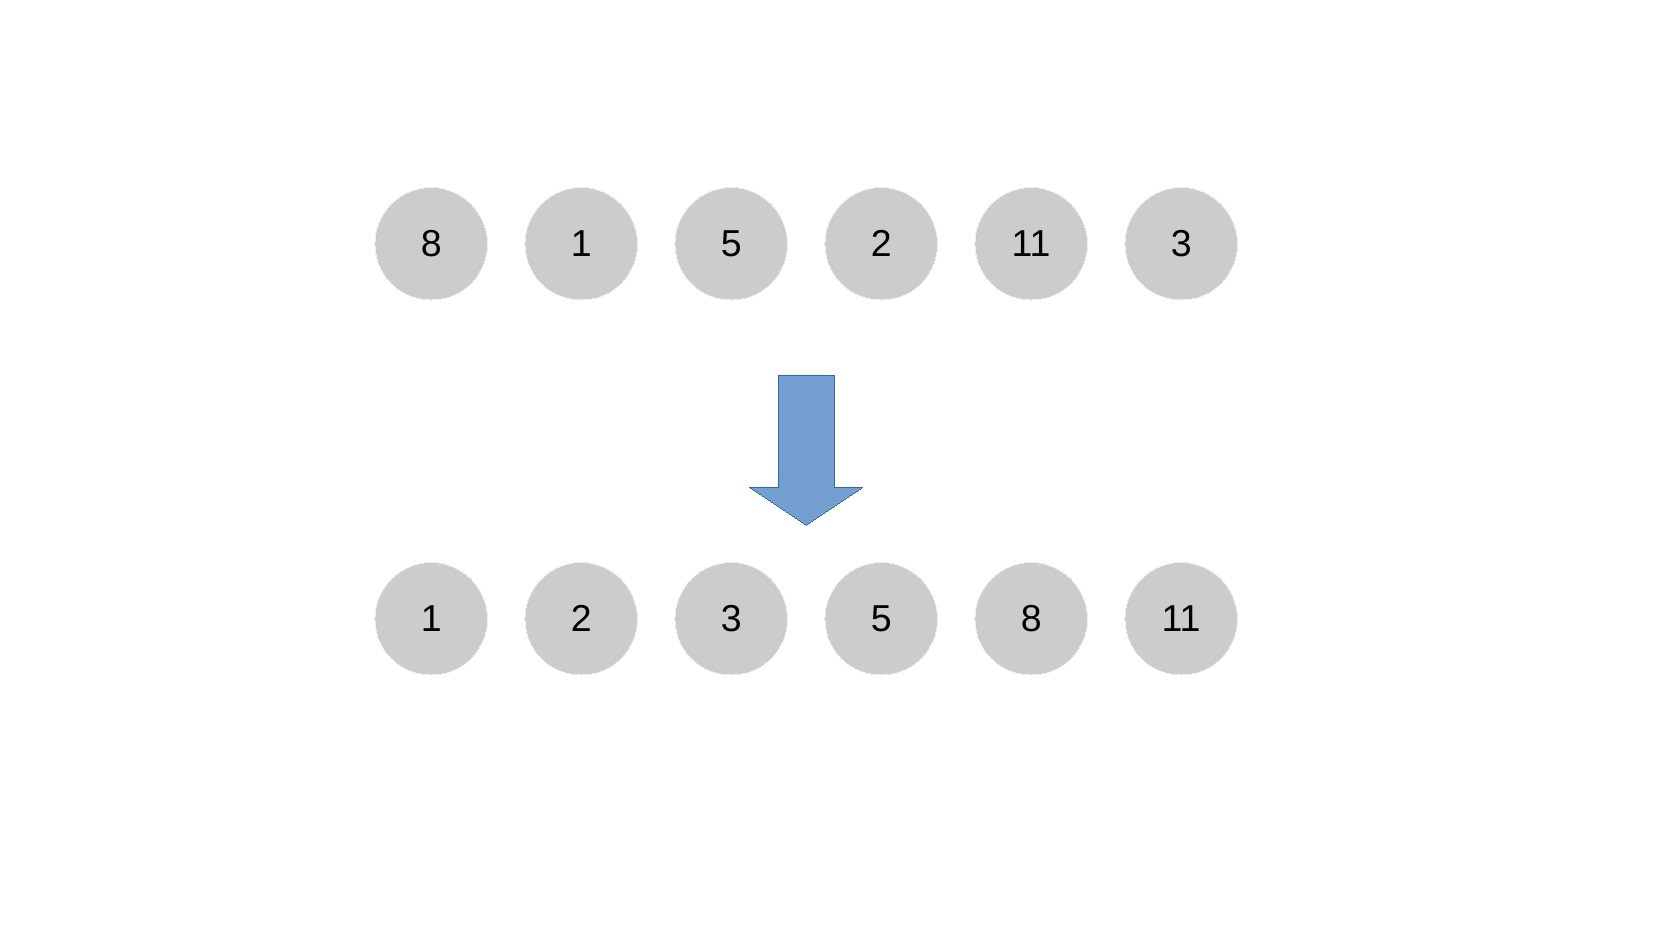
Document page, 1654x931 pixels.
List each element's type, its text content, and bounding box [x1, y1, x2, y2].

text_box 1 [524, 187, 638, 301]
text_box 3 [1124, 187, 1238, 301]
text_box 11 [974, 187, 1088, 301]
text_box [749, 375, 863, 526]
text_box 8 [974, 562, 1088, 676]
text_box 8 [374, 187, 488, 301]
text_box 2 [824, 187, 938, 301]
text_box 1 [374, 562, 488, 676]
text_box 2 [524, 562, 638, 676]
text_box 3 [674, 562, 788, 676]
text_box 5 [824, 562, 938, 676]
text_box 5 [674, 187, 788, 301]
text_box 11 [1124, 562, 1238, 676]
